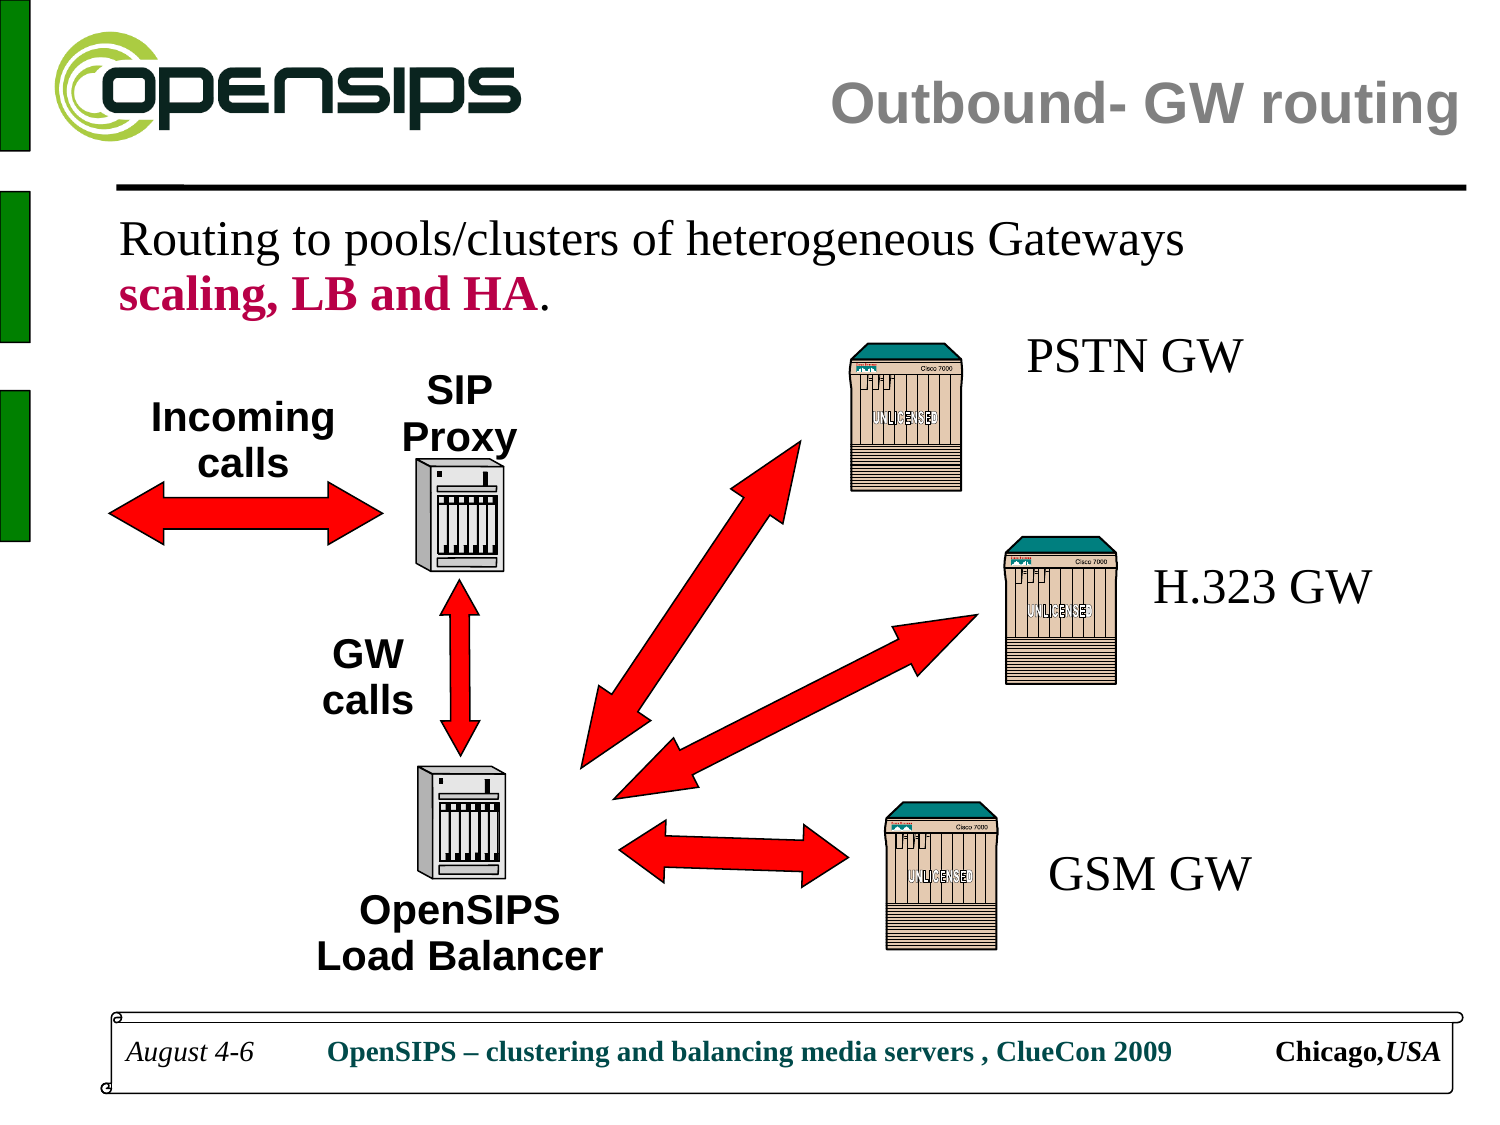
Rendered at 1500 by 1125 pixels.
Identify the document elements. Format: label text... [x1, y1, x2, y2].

text_box [581, 441, 801, 769]
text_box [619, 820, 849, 888]
text_box GW calls [307, 622, 430, 741]
text_box SIP Proxy [386, 359, 533, 468]
title Outbound- GW routing [717, 44, 1462, 180]
text_box OpenSIPS Load Balancer [301, 878, 619, 988]
text_box [440, 579, 480, 756]
text_box [416, 468, 504, 572]
chart [839, 334, 972, 501]
text_box Routing to pools/clusters of heterogeneous Gateways scaling, LB and HA. [104, 203, 1201, 329]
text_box H.323 GW [1138, 551, 1389, 634]
text_box PSTN GW [1011, 320, 1353, 447]
chart [874, 792, 1007, 960]
text_box [109, 495, 383, 545]
text_box Incoming calls [136, 385, 351, 504]
text_box [613, 614, 978, 800]
text_box GSM GW [1033, 838, 1375, 965]
chart [994, 527, 1127, 695]
text_box [417, 766, 506, 878]
picture [51, 27, 532, 148]
